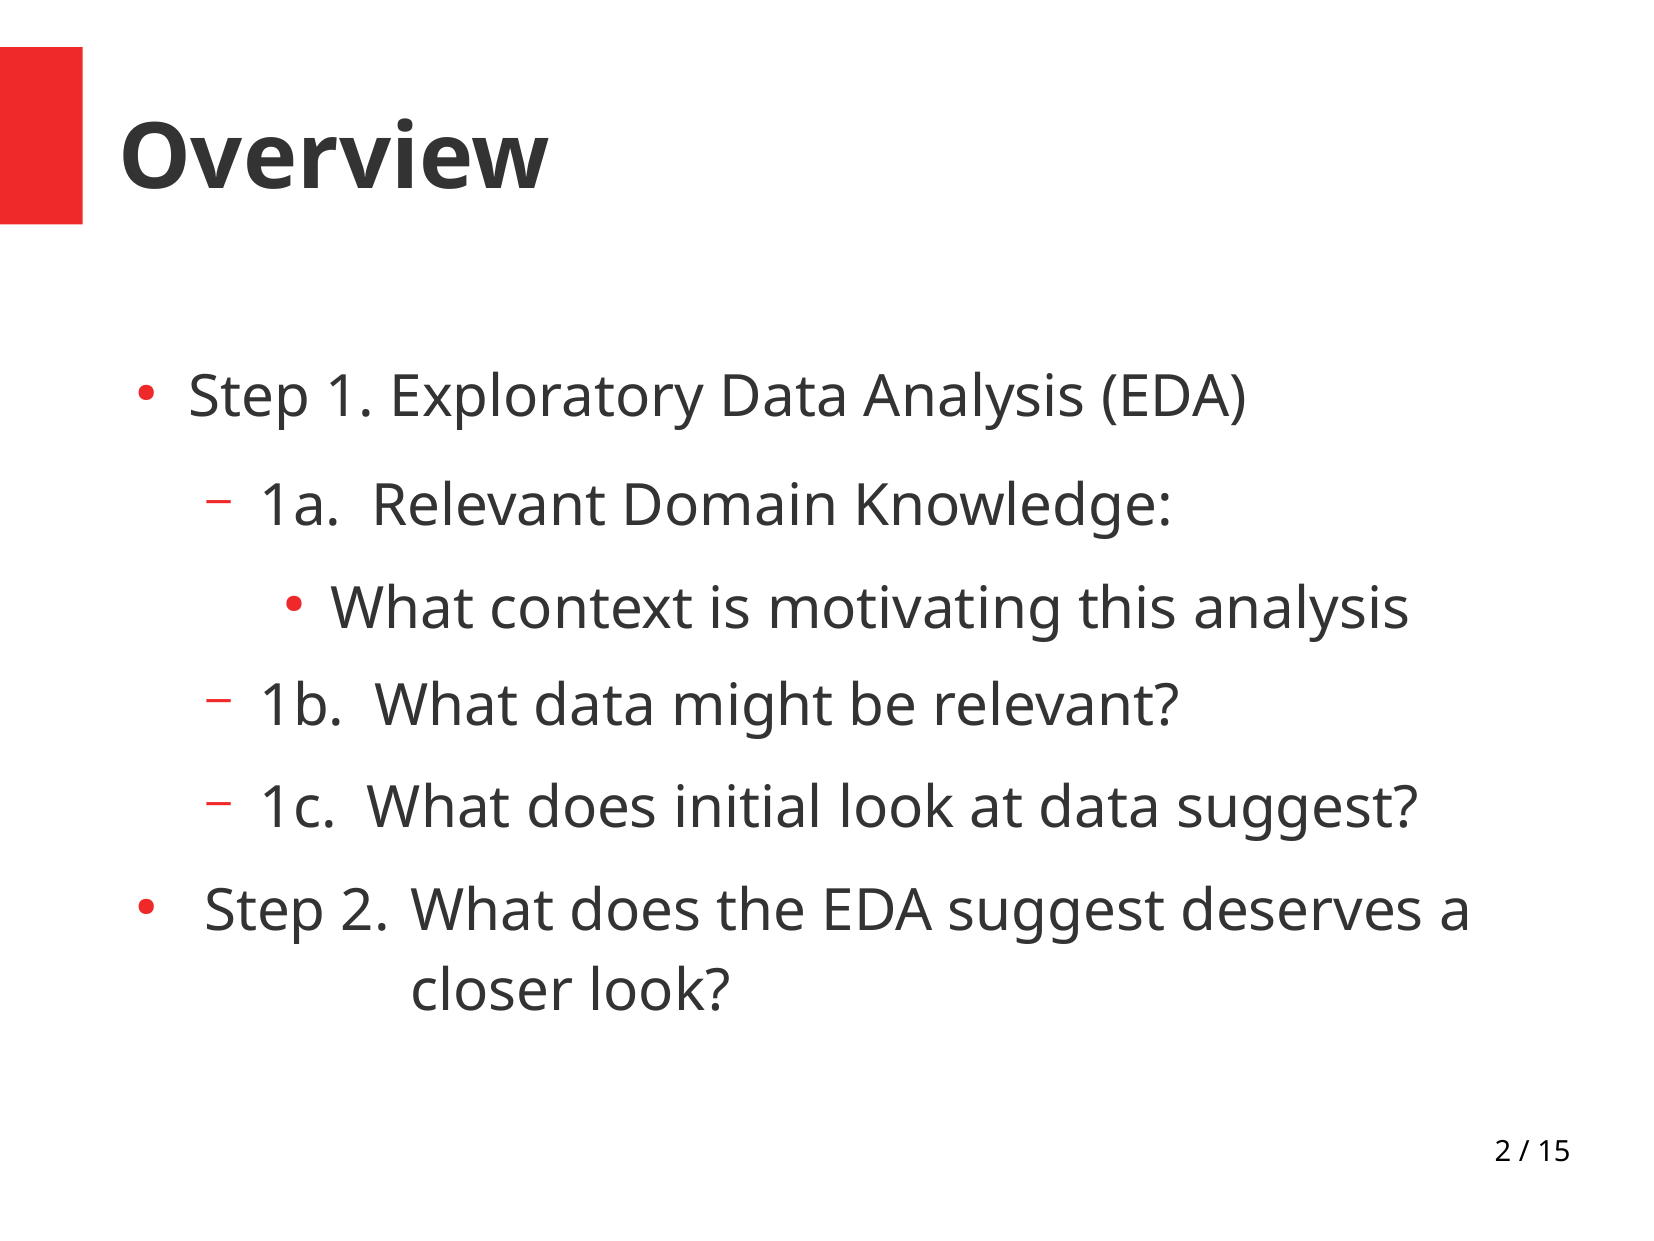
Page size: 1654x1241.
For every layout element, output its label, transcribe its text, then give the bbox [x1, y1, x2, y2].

title Overview [118, 49, 1571, 257]
list Step 1. Exploratory Data Analysis (EDA) 1a. Relevant Domain Knowledge: What context is motivating this analysis 1b. What data might be relevant? 1c. What does initial look at data suggest? Step 2. What does the EDA suggest deserves a closer look? [118, 354, 1583, 1074]
